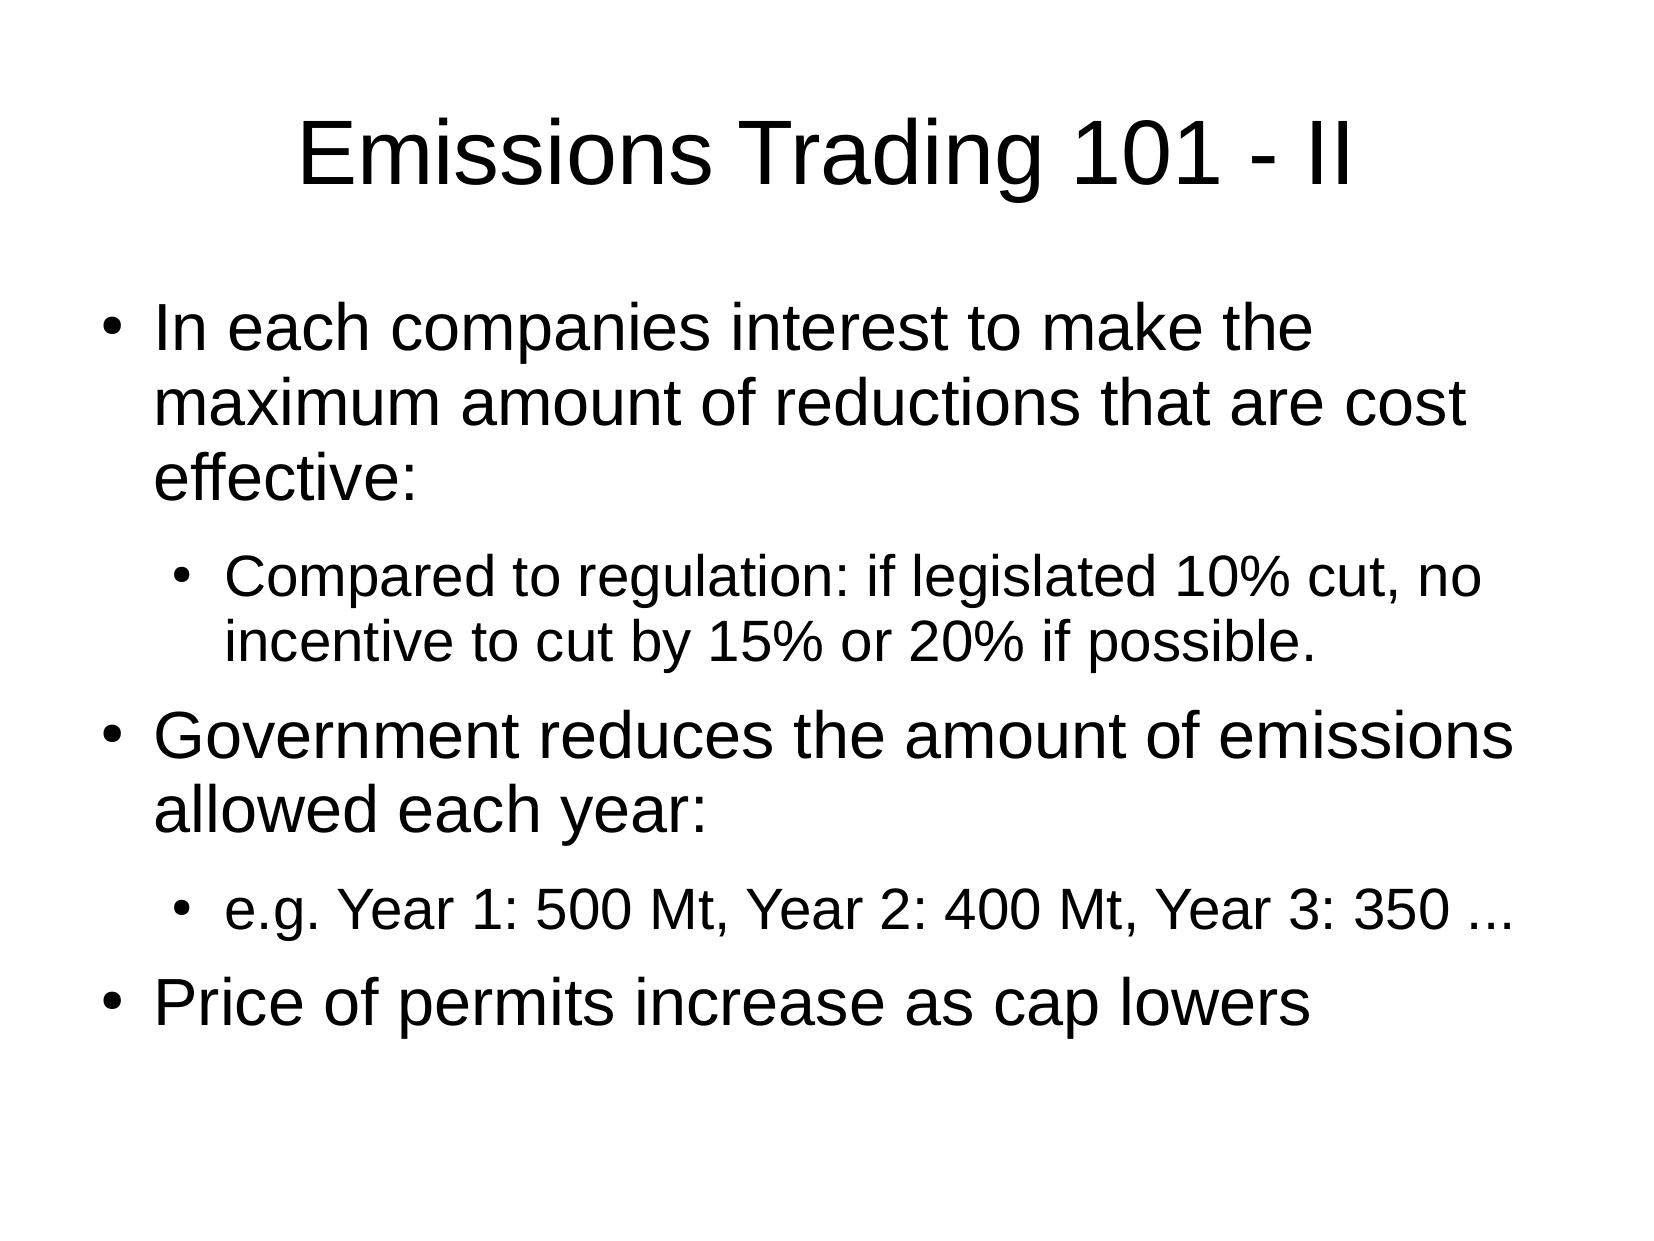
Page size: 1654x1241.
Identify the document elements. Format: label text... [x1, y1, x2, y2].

title Emissions Trading 101 - II [82, 49, 1571, 257]
list In each companies interest to make the maximum amount of reductions that are cost effective: Compared to regulation: if legislated 10% cut, no incentive to cut by 15% or 20% if possible. Government reduces the amount of emissions allowed each year: e.g. Year 1: 500 Mt, Year 2: 400 Mt, Year 3: 350 ... Price of permits increase as cap lowers [82, 290, 1571, 1109]
